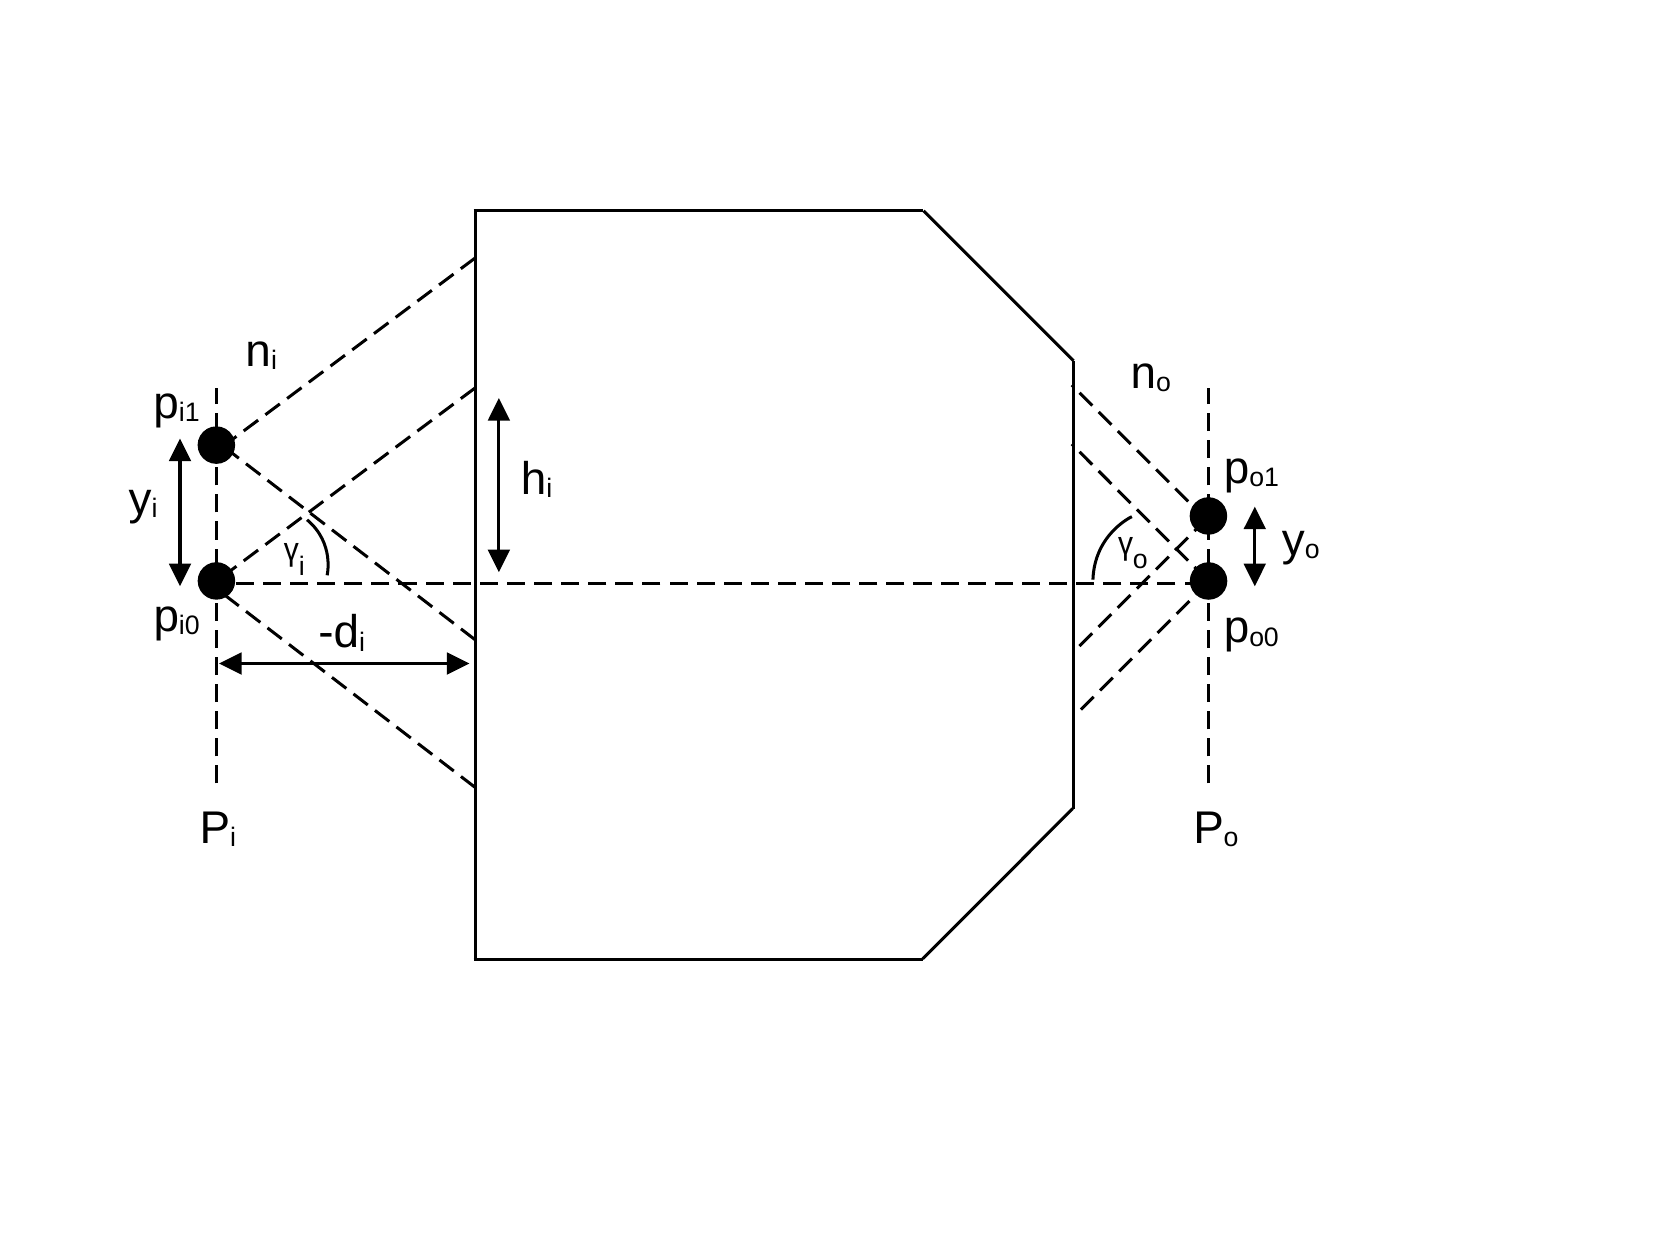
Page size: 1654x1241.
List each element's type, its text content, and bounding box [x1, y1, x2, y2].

text_box pi0 [120, 582, 233, 658]
text_box [1197, 510, 1228, 535]
text_box yi [86, 465, 200, 541]
text_box po0 [1195, 593, 1308, 669]
text_box Po [1159, 794, 1273, 870]
text_box pi1 [120, 369, 233, 445]
text_box -di [285, 599, 398, 675]
text_box ᵞi [238, 523, 351, 599]
text_box [227, 441, 236, 452]
text_box no [1094, 339, 1208, 415]
text_box yo [1244, 510, 1252, 526]
text_box ni [204, 317, 318, 393]
text_box hi [480, 445, 593, 521]
text_box [1189, 502, 1203, 528]
text_box [197, 562, 236, 590]
text_box yo [1244, 530, 1253, 563]
text_box Pi [161, 794, 275, 870]
text_box ᵞo [1076, 516, 1190, 592]
text_box yo [1244, 567, 1252, 582]
text_box po1 [1195, 434, 1308, 510]
text_box yo [1256, 506, 1357, 582]
text_box ᵞo [1180, 539, 1190, 559]
text_box [1189, 562, 1228, 594]
text_box [197, 445, 232, 464]
